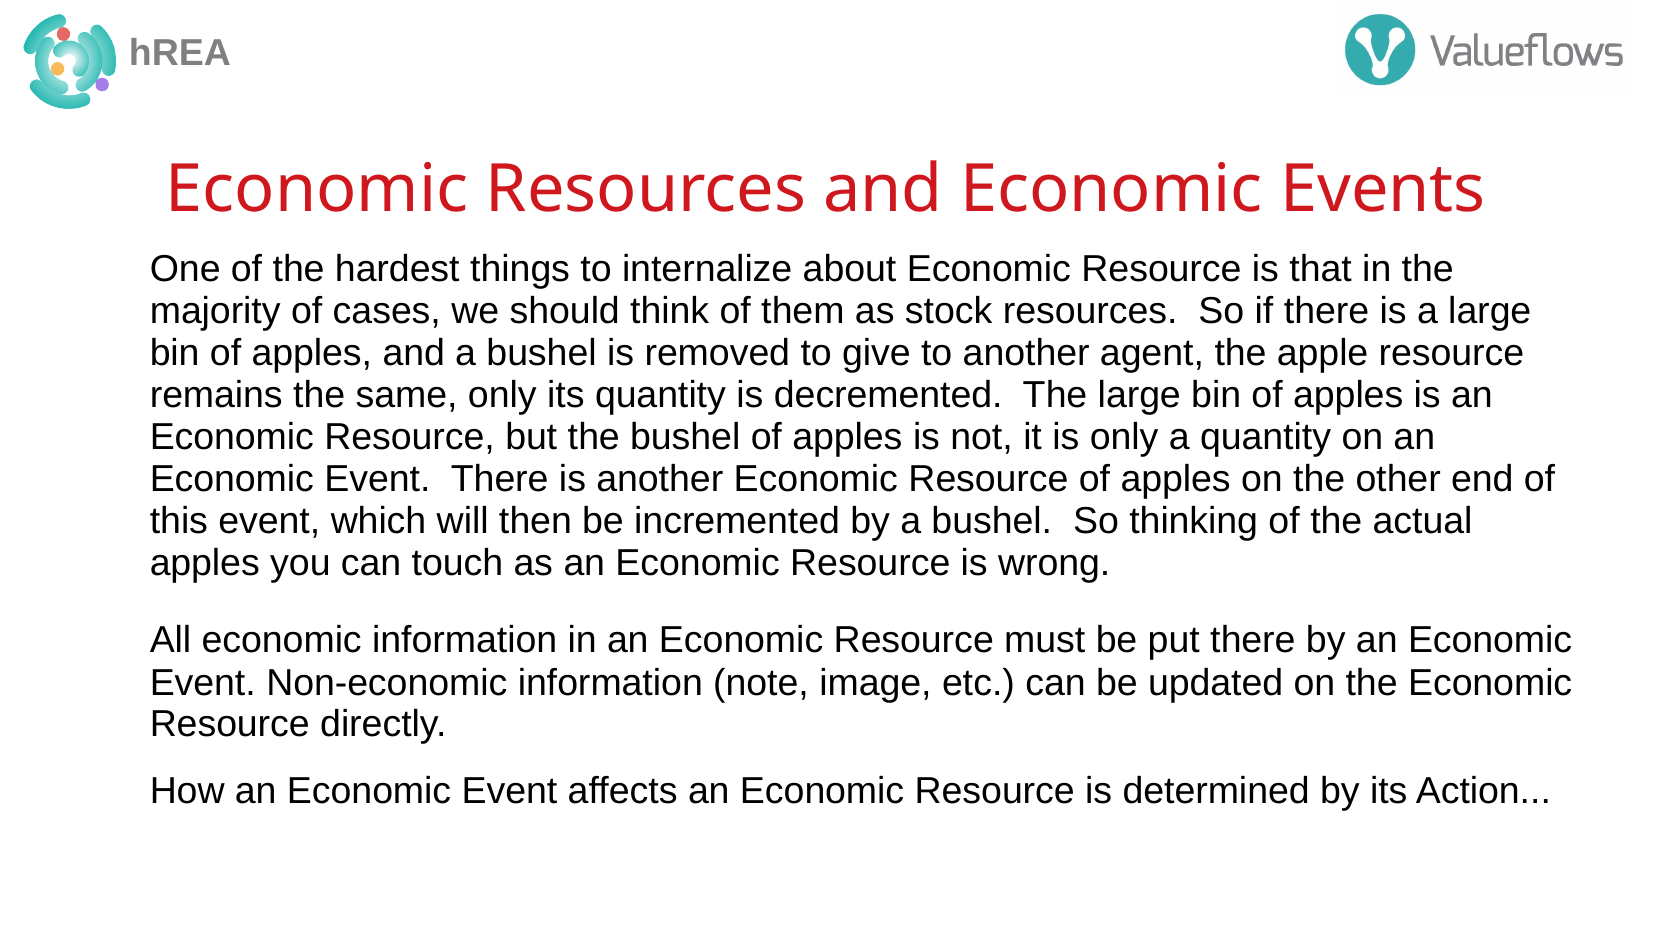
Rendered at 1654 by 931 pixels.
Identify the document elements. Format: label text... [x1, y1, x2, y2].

text_box hREA [114, 24, 250, 81]
picture [21, 13, 116, 109]
picture [1335, 3, 1633, 94]
text_box Economic Resources and Economic Events [144, 132, 1509, 223]
text_box One of the hardest things to internalize about Economic Resource is that in the majority of cases, we should think of them as stock resources. So if there is a large bin of apples, and a bushel is removed to give to another agent, the apple resource remains the same, only its quantity is decremented. The large bin of apples is an Economic Resource, but the bushel of apples is not, it is only a quantity on an Economic Event. There is another Economic Resource of apples on the other end of this event, which will then be incremented by a bushel. So thinking of the actual apples you can touch as an Economic Resource is wrong. [135, 240, 1591, 591]
text_box All economic information in an Economic Resource must be put there by an Economic Event. Non-economic information (note, image, etc.) can be updated on the Economic Resource directly. How an Economic Event affects an Economic Resource is determined by its Action... [135, 611, 1621, 820]
